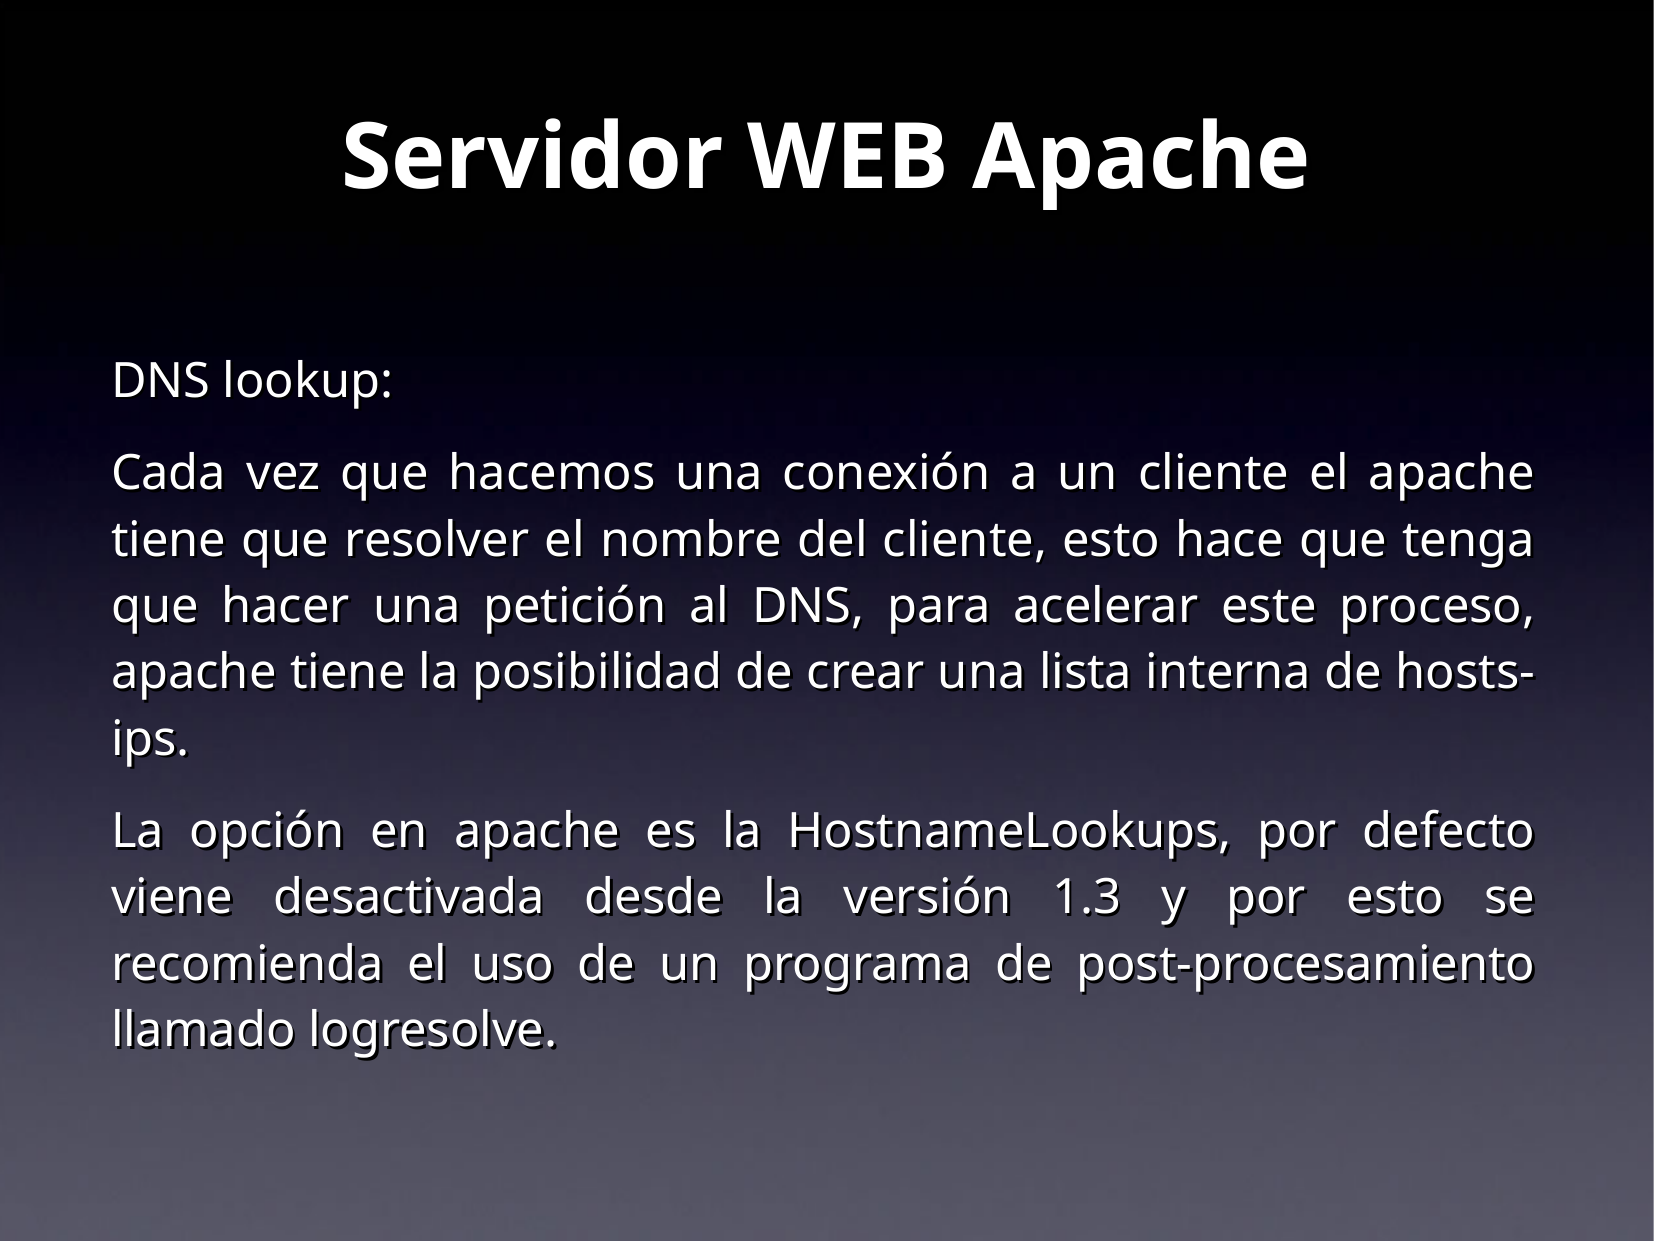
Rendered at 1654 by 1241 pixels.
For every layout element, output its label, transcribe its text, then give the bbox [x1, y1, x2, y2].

title Servidor WEB Apache [82, 49, 1571, 257]
picture [0, 0, 1654, 1241]
list DNS lookup: Cada vez que hacemos una conexión a un cliente el apache tiene que resolver el nombre del cliente, esto hace que tenga que hacer una petición al DNS, para acelerar este proceso, apache tiene la posibilidad de crear una lista interna de hosts-ips. La opción en apache es la HostnameLookups, por defecto viene desactivada desde la versión 1.3 y por esto se recomienda el uso de un programa de post-procesamiento llamado logresolve. [47, 345, 1536, 1065]
